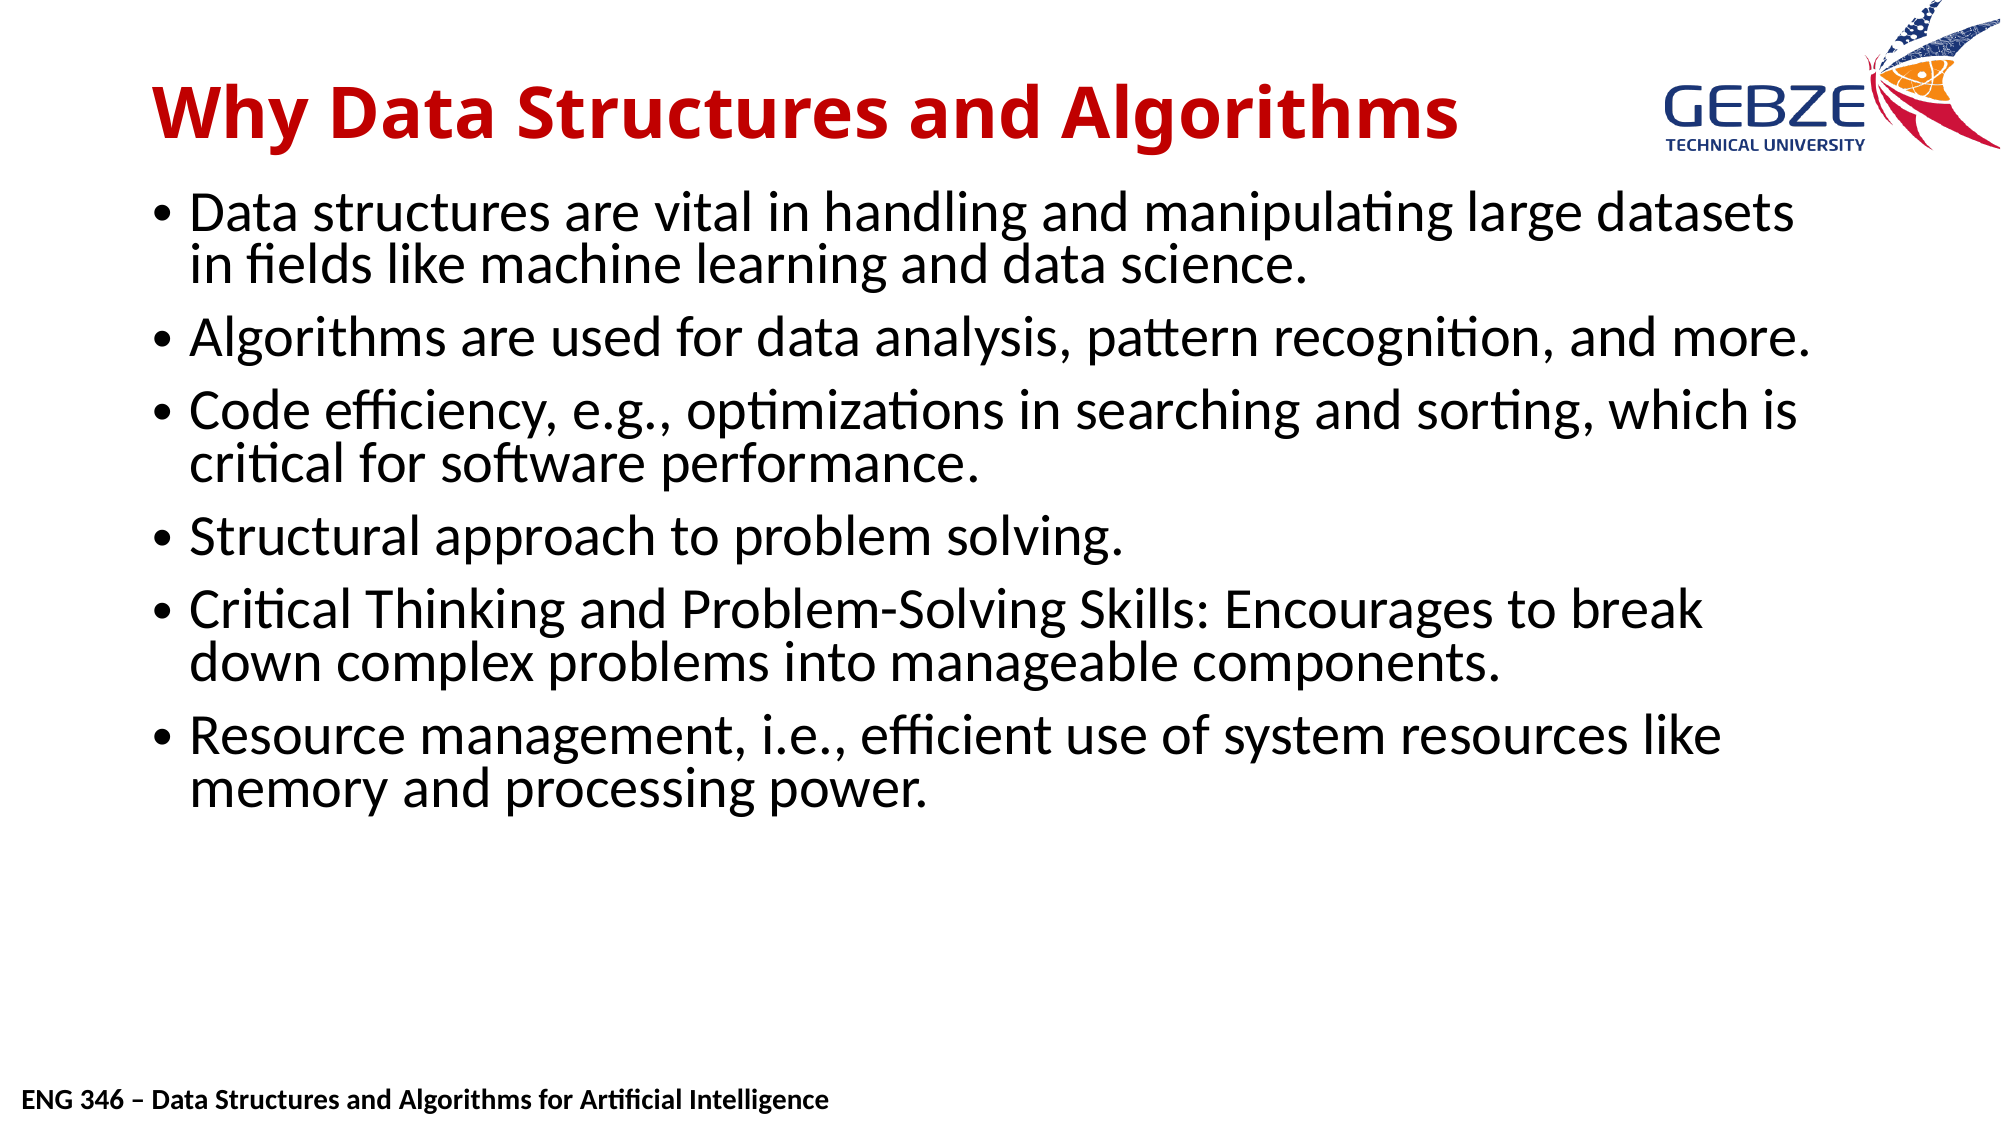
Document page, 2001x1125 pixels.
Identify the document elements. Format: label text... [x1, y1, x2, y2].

picture [1665, 0, 2001, 151]
title Why Data Structures and Algorithms [137, 59, 1612, 165]
list Data structures are vital in handling and manipulating large datasets in fields like machine learning and data science. Algorithms are used for data analysis, pattern recognition, and more. Code efficiency, e.g., optimizations in searching and sorting, which is critical for software performance. Structural approach to problem solving. Critical Thinking and Problem-Solving Skills: Encourages to break down complex problems into manageable components. Resource management, i.e., efficient use of system resources like memory and processing power. [137, 181, 1862, 1013]
